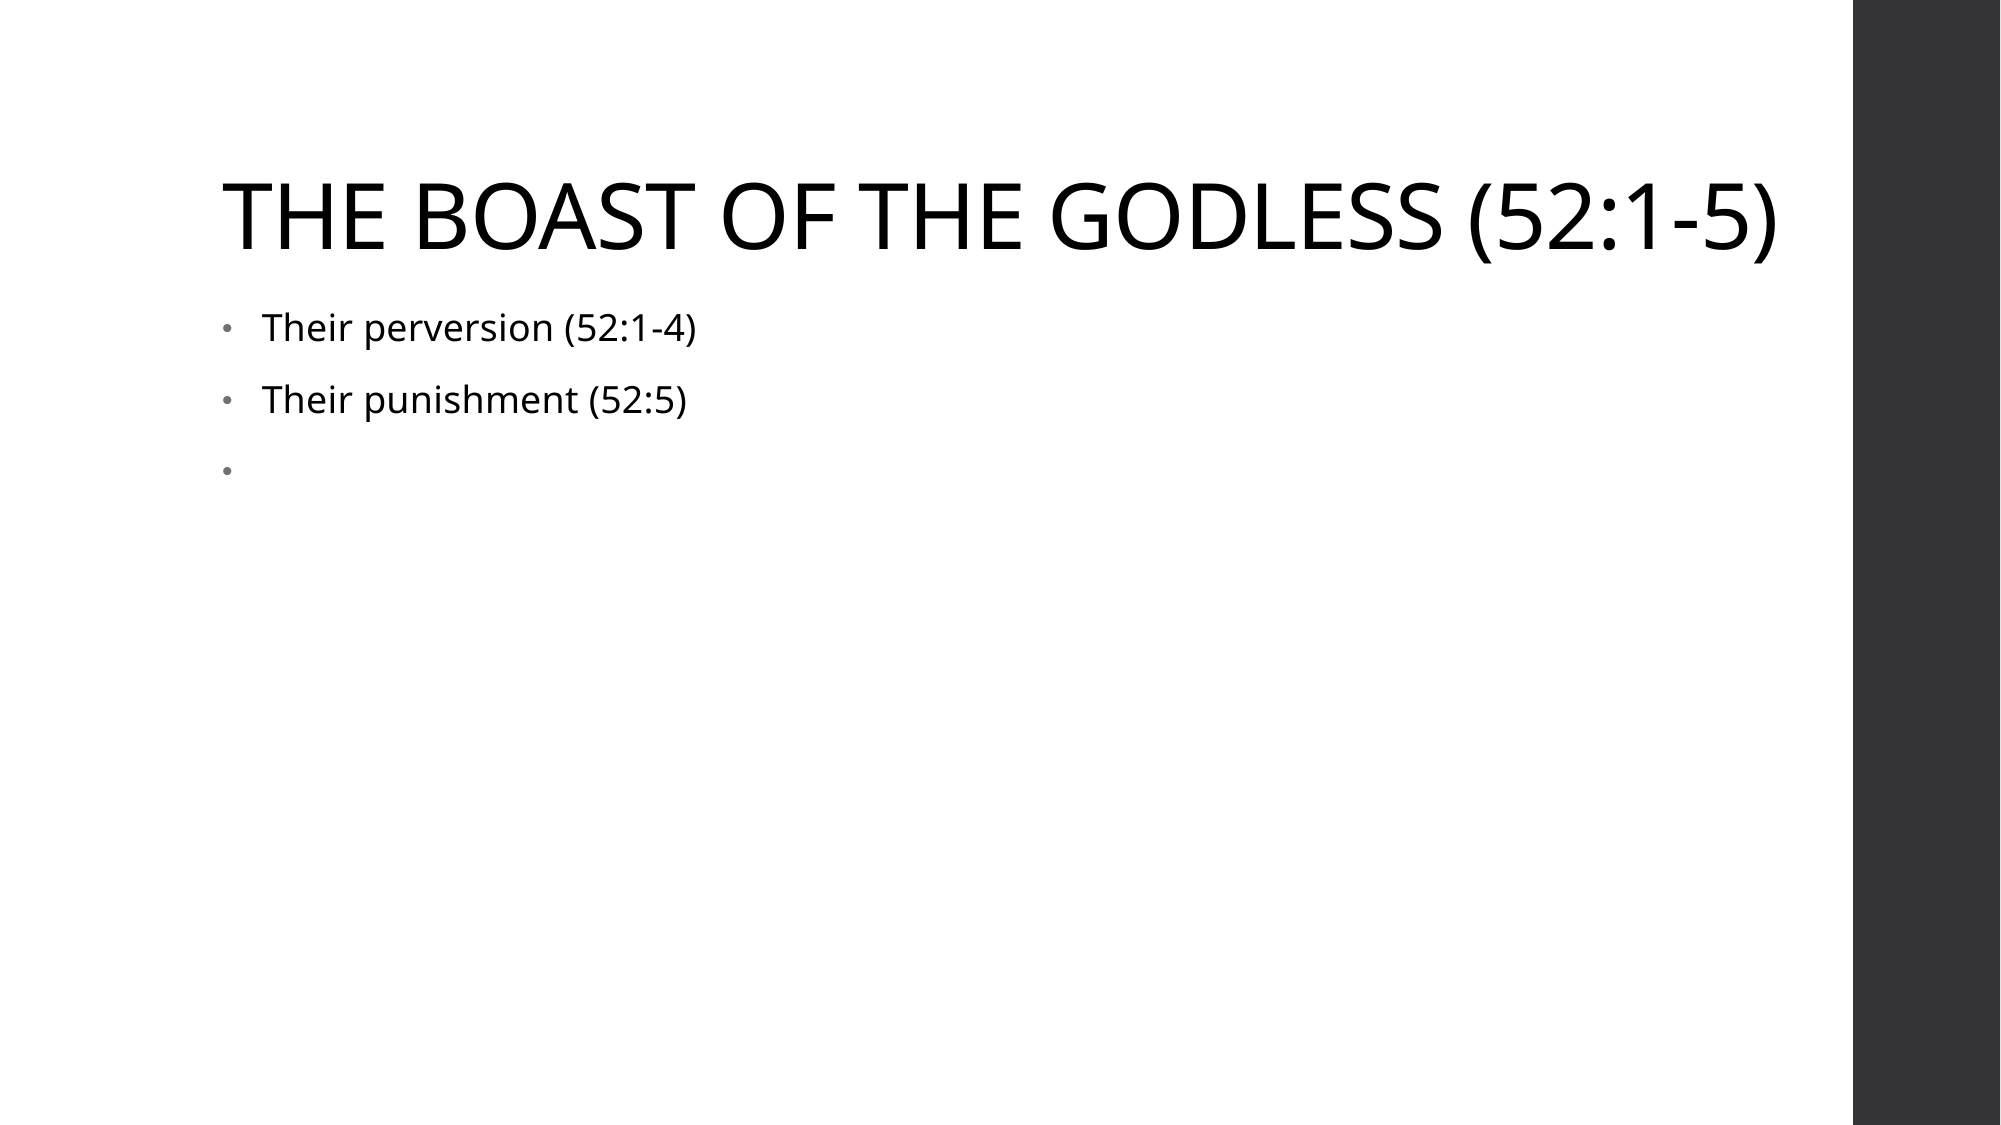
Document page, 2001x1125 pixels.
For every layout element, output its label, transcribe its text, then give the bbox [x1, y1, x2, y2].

title THE BOAST OF THE GODLESS (52:1-5) [206, 60, 1797, 278]
list Their perversion (52:1-4) Their punishment (52:5) [206, 299, 1617, 1014]
